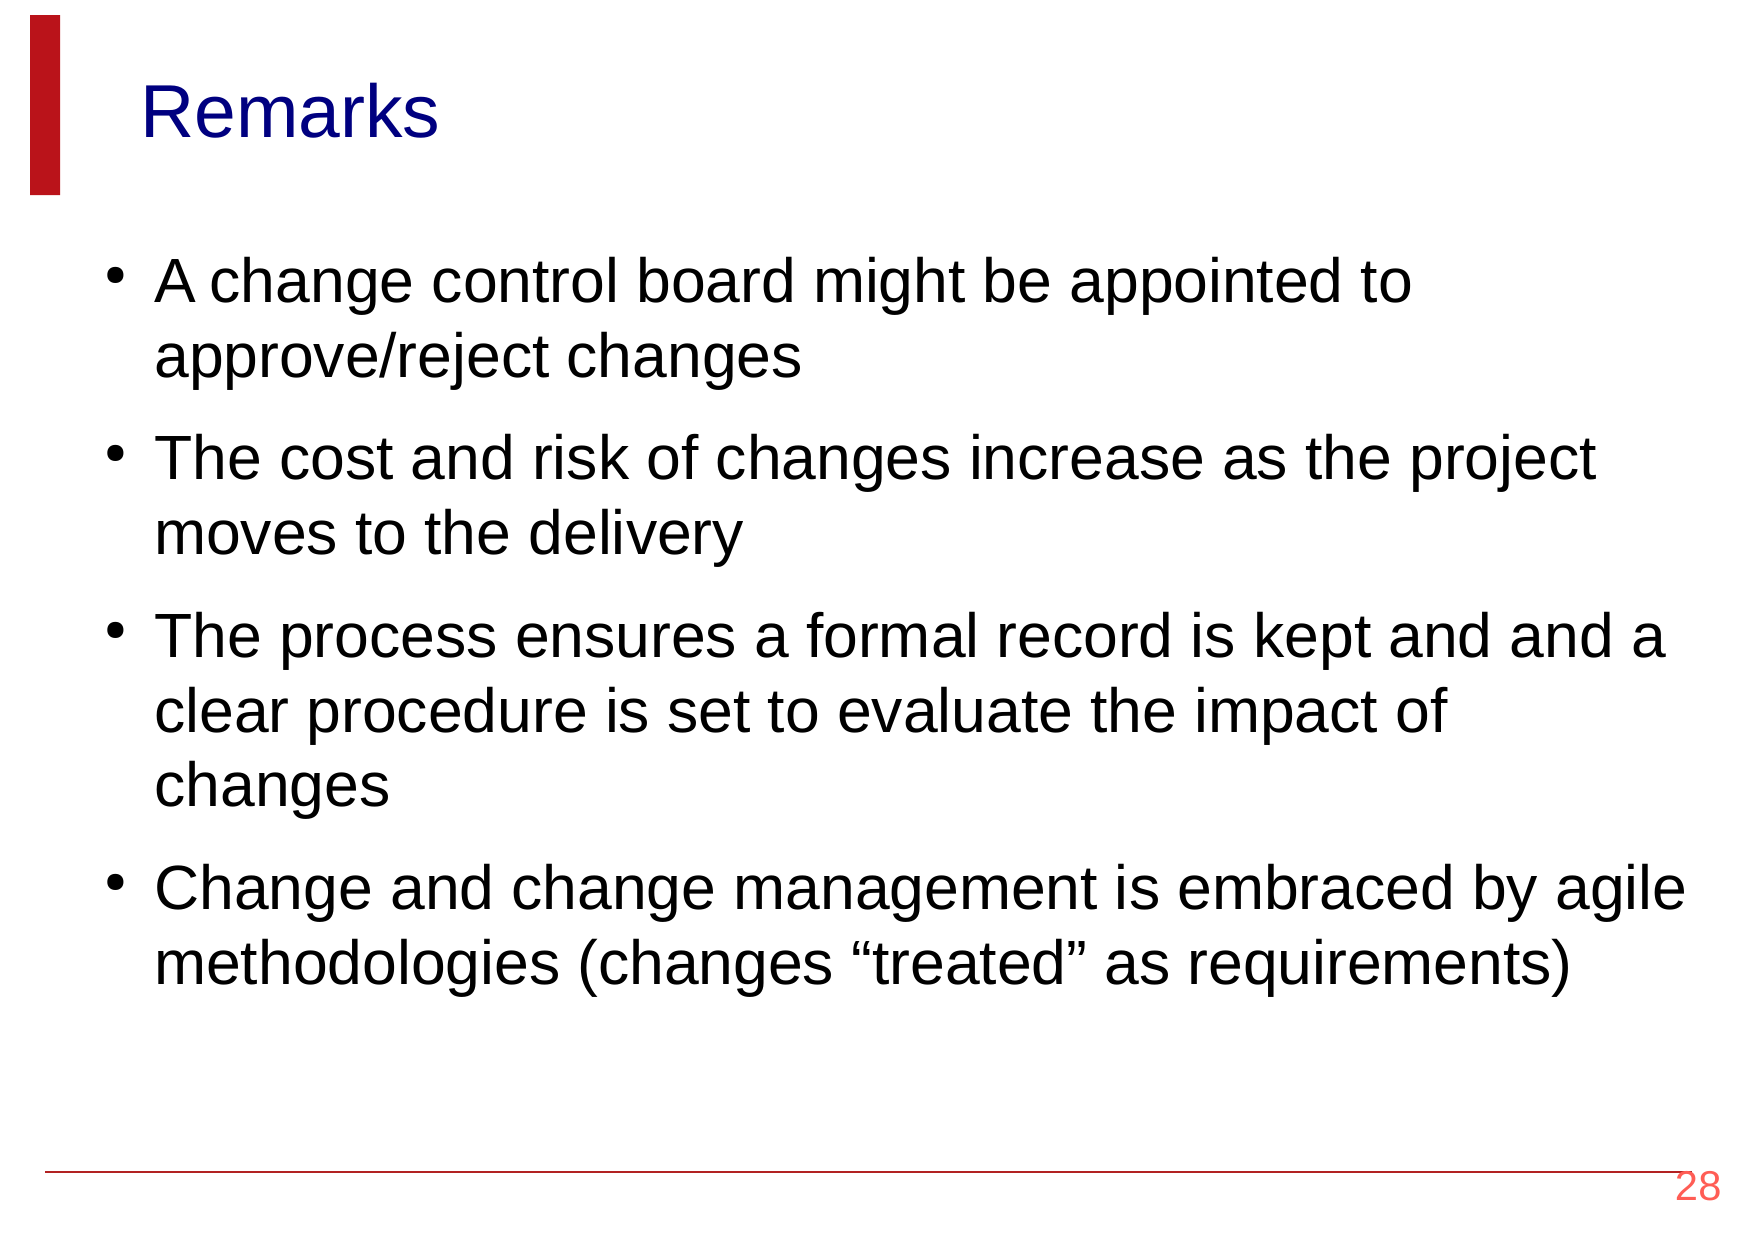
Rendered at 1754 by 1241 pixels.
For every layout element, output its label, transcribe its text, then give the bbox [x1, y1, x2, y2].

text_box <number> [1674, 1159, 1723, 1231]
list A change control board might be appointed to approve/reject changes The cost and risk of changes increase as the project moves to the delivery The process ensures a formal record is kept and and a clear procedure is set to evaluate the impact of changes Change and change management is embraced by agile methodologies (changes “treated” as requirements) [87, 240, 1696, 1081]
title Remarks [90, 19, 1726, 196]
